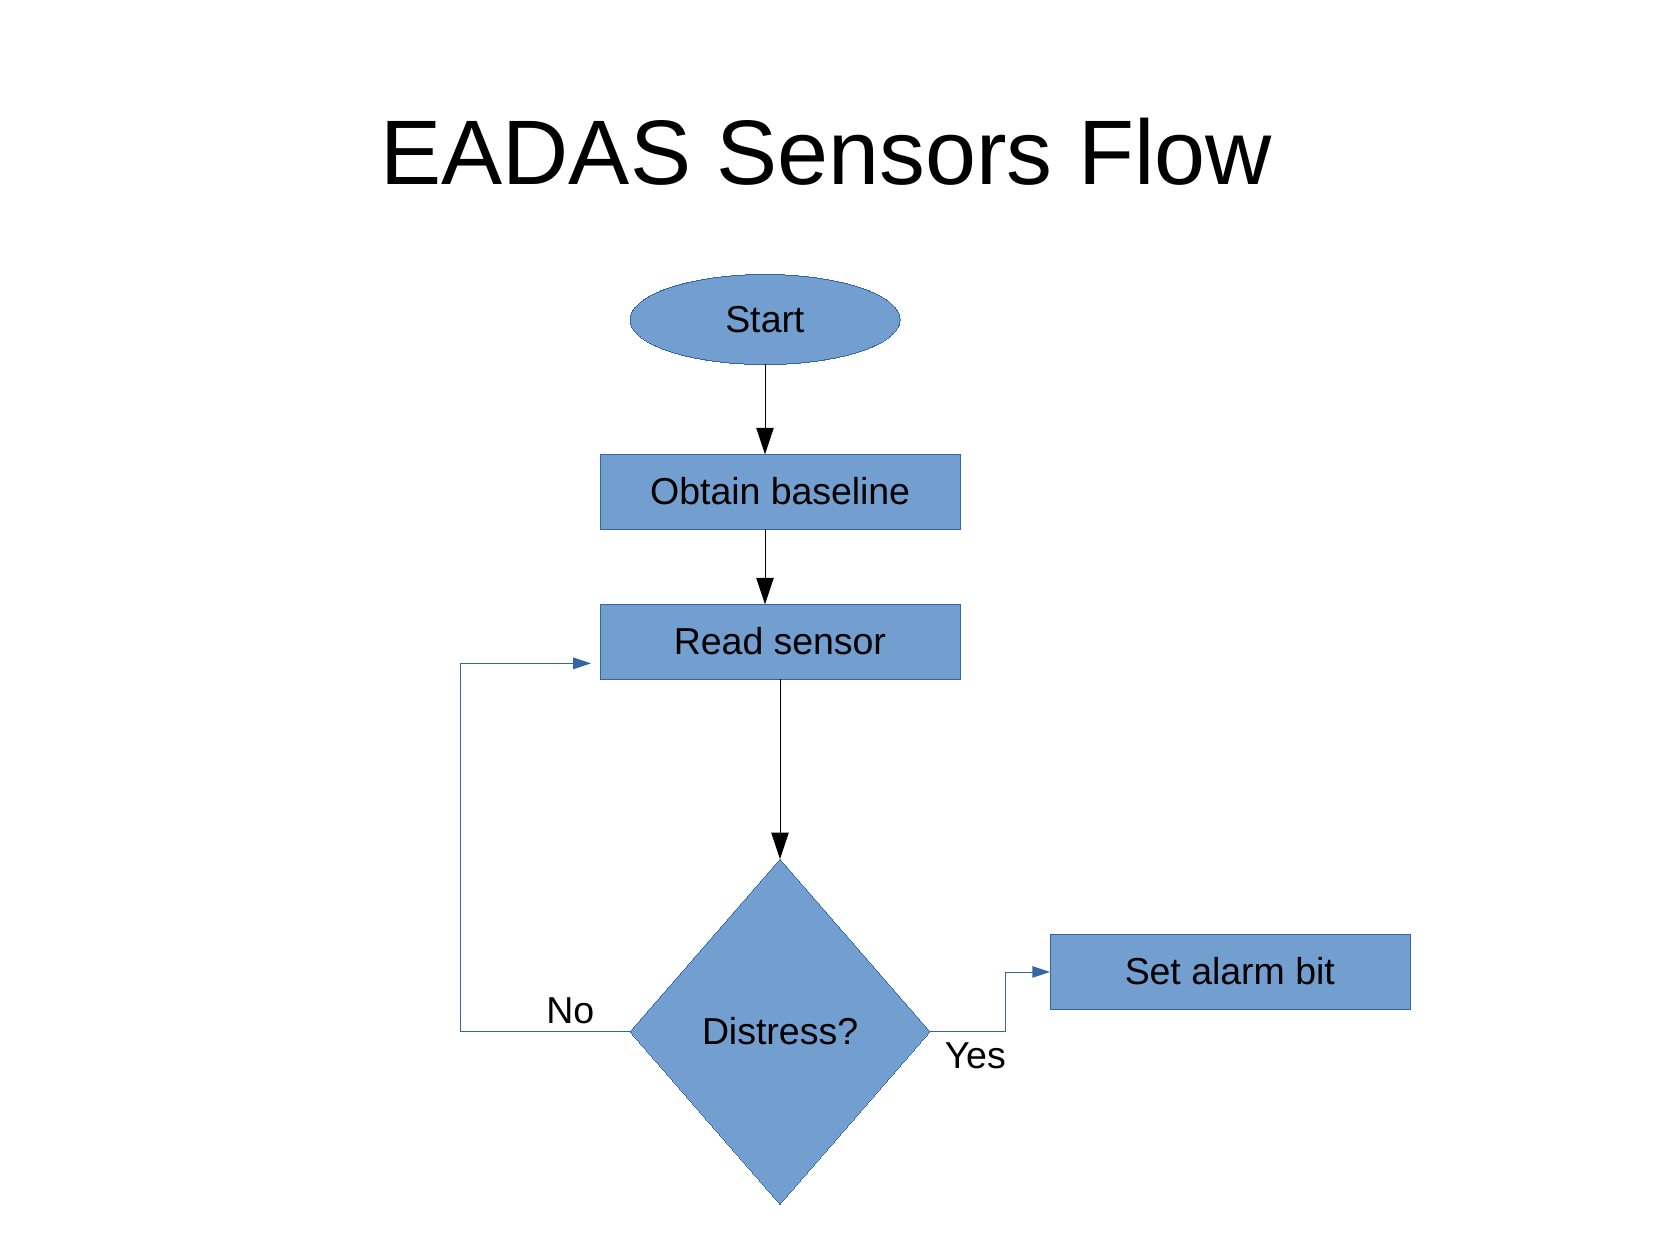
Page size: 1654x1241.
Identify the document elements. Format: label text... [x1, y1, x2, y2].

text_box Read sensor [600, 604, 961, 680]
title EADAS Sensors Flow [82, 49, 1571, 257]
text_box Obtain baseline [600, 454, 961, 530]
text_box Start [630, 274, 901, 365]
text_box Yes [930, 1027, 1021, 1085]
text_box No [525, 982, 616, 1040]
text_box Distress? [630, 860, 930, 1205]
text_box Set alarm bit [1050, 934, 1411, 1010]
